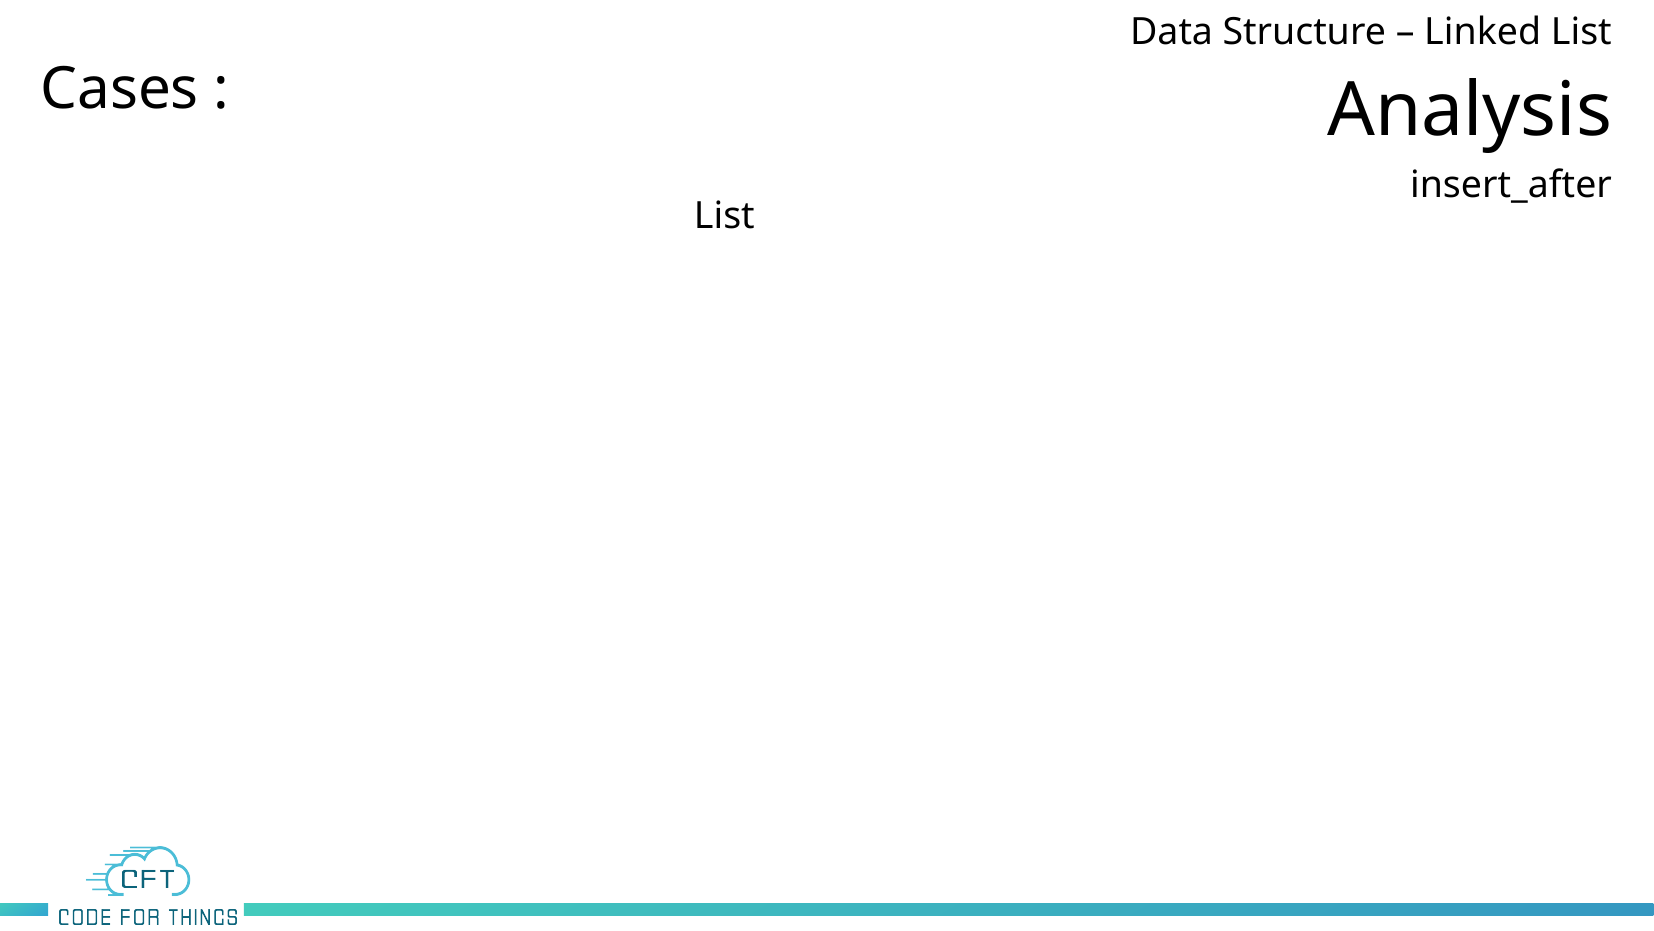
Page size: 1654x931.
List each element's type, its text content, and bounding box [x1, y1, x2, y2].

text_box List [678, 181, 775, 248]
picture [59, 846, 237, 925]
title Data Structure – Linked List Analysis insert_after [1093, 0, 1613, 216]
text_box Cases : [25, 38, 308, 122]
